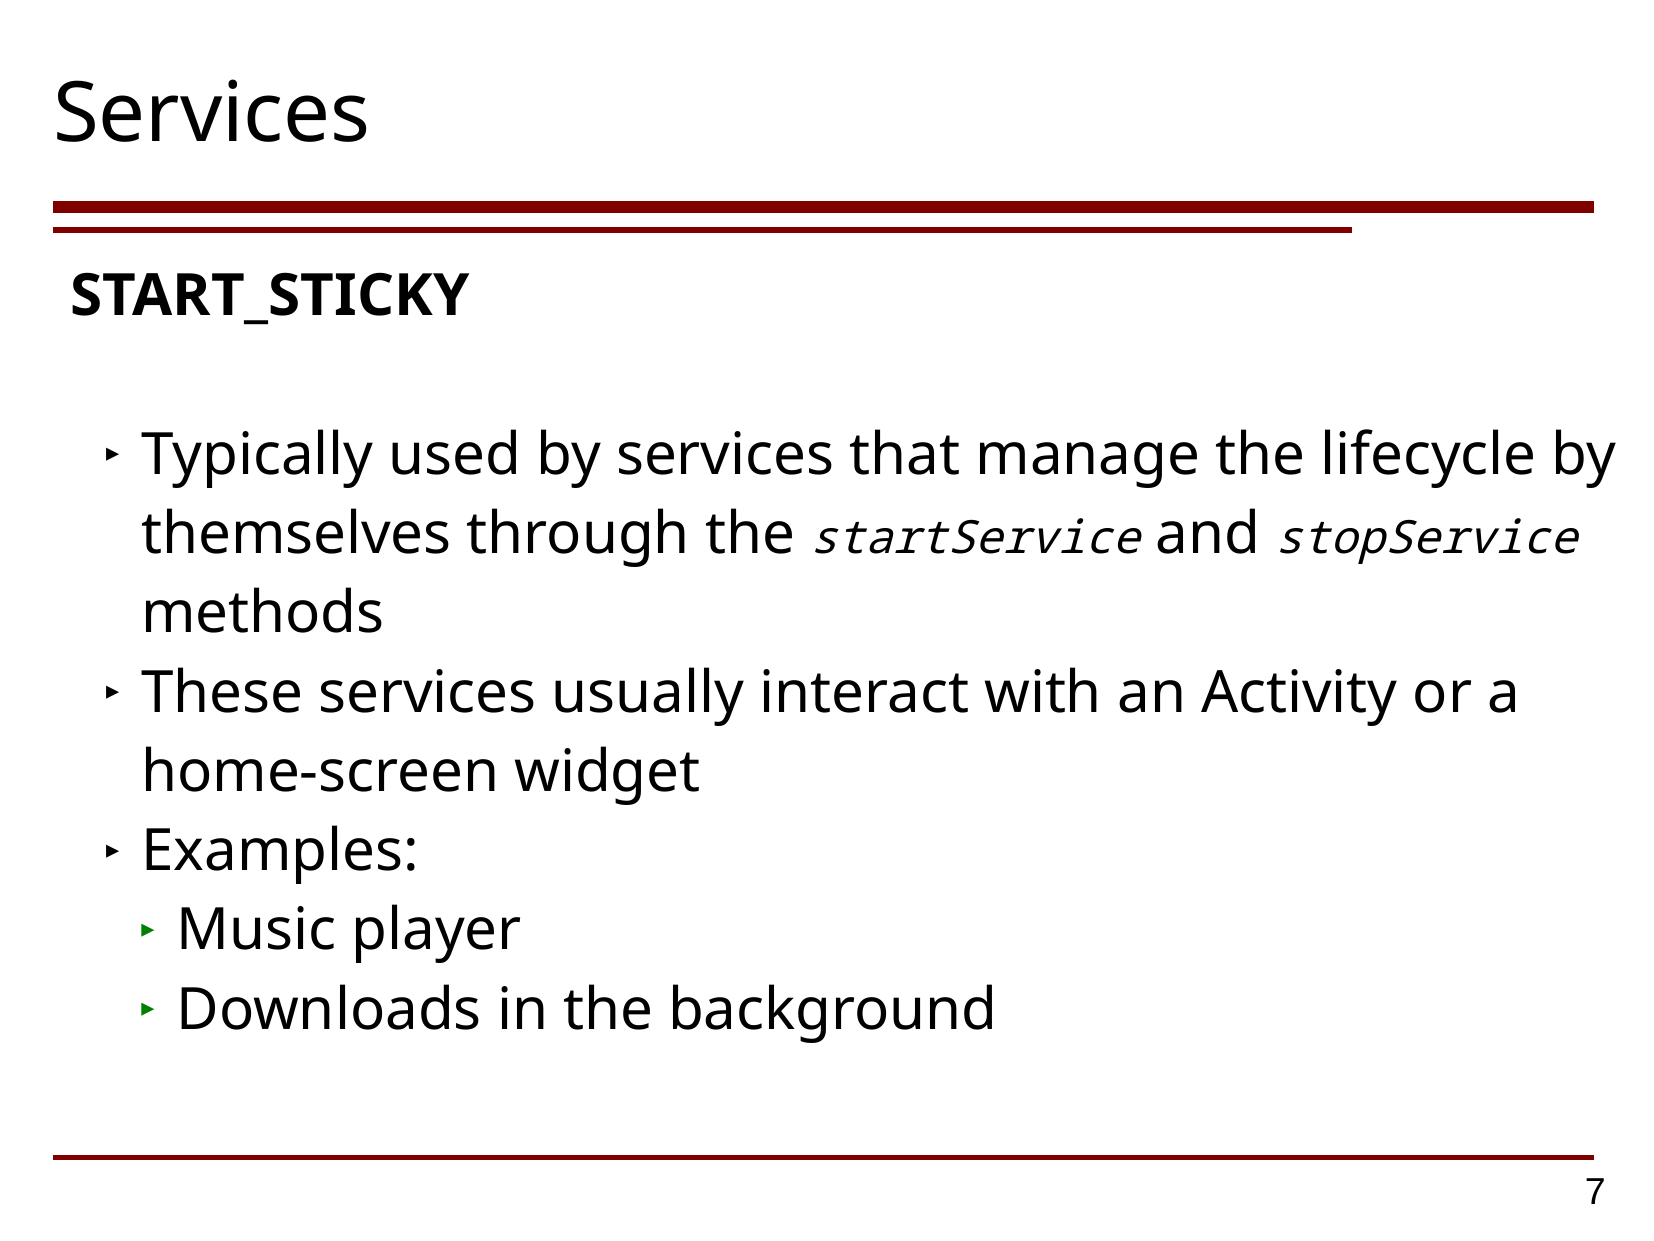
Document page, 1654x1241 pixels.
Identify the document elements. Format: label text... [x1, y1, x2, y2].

text_box START_STICKY Typically used by services that manage the lifecycle by themselves through the startService and stopService methods These services usually interact with an Activity or a home-screen widget Examples: Music player Downloads in the background [55, 246, 1590, 1042]
text_box <number> [35, 1163, 1654, 1221]
subtitle Services [53, 48, 1542, 172]
